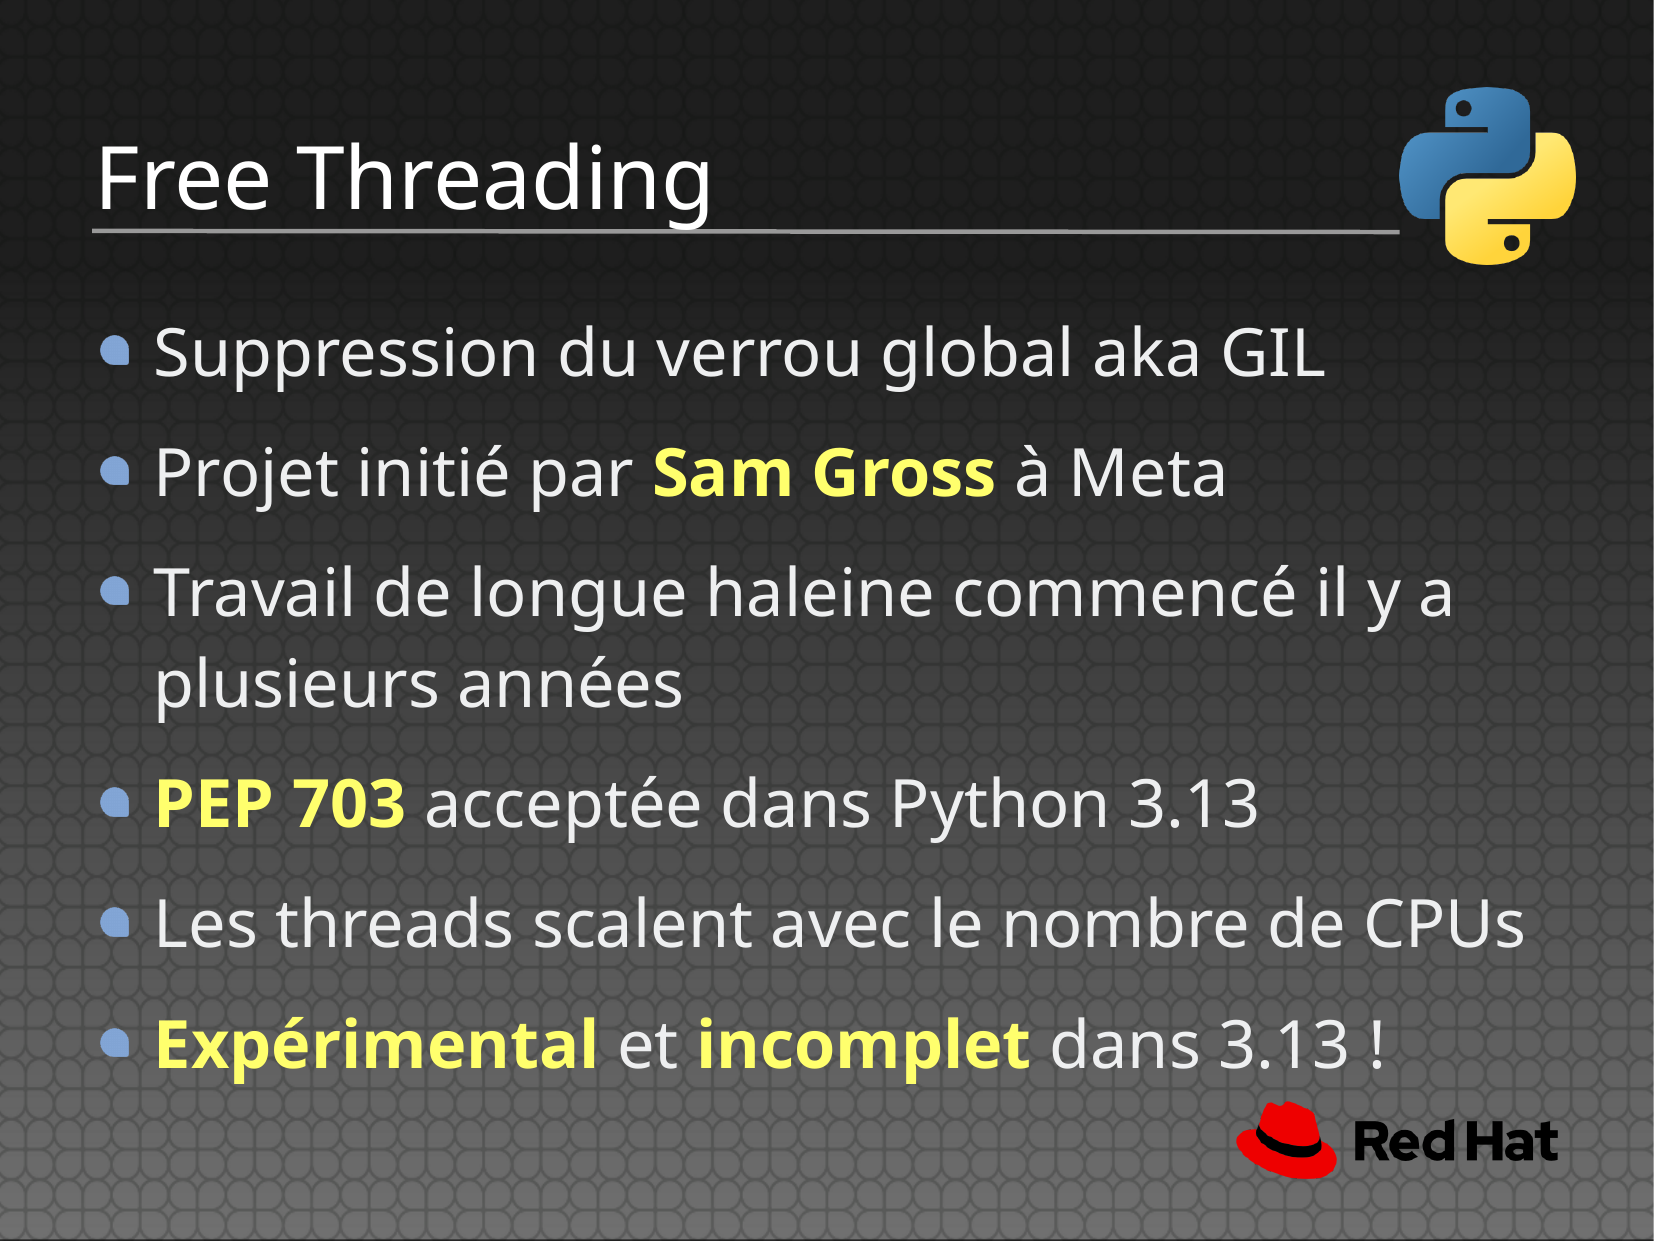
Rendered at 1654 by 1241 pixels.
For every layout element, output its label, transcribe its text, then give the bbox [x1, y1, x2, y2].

picture [0, 0, 1654, 1241]
list Suppression du verrou global aka GIL Projet initié par Sam Gross à Meta Travail de longue haleine commencé il y a plusieurs années PEP 703 acceptée dans Python 3.13 Les threads scalent avec le nombre de CPUs Expérimental et incomplet dans 3.13 ! [82, 304, 1629, 1047]
title Free Threading [94, 100, 1426, 251]
